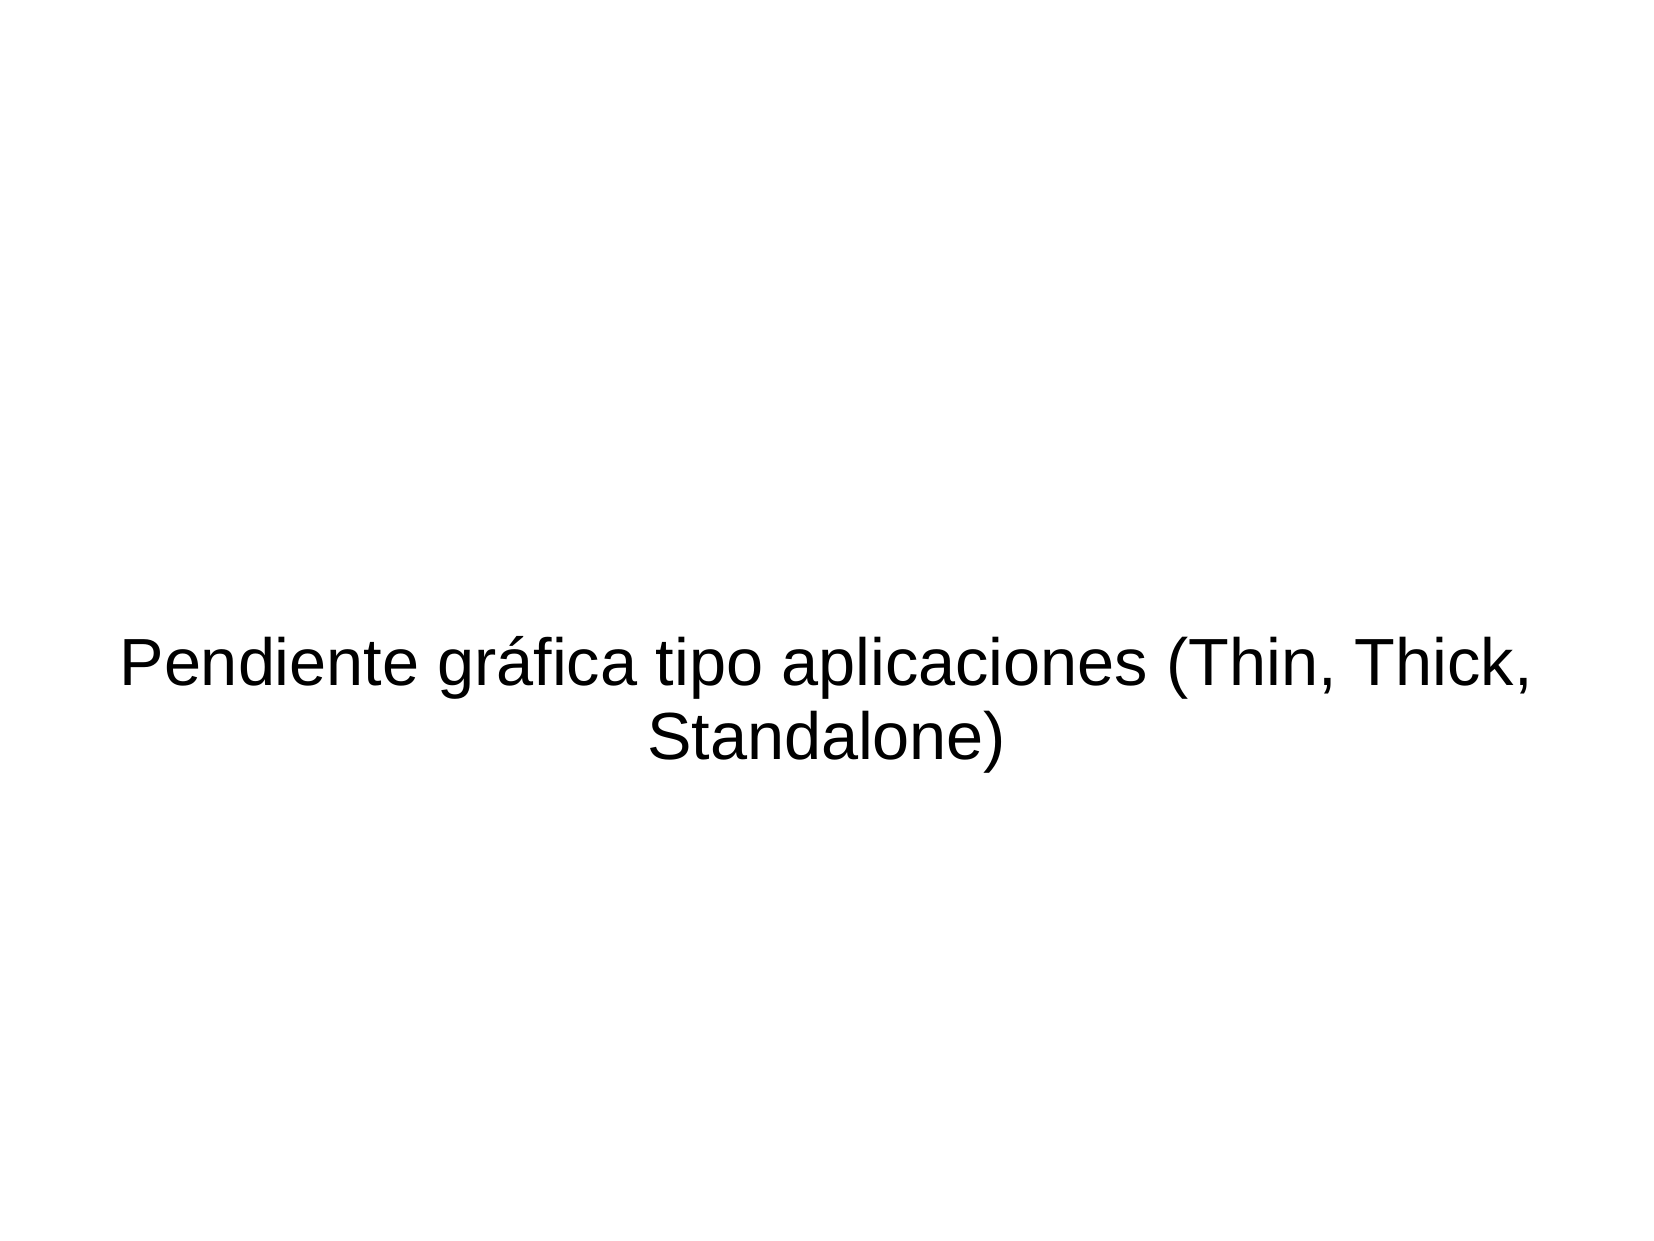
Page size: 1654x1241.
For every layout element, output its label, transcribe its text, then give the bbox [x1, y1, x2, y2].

subtitle Pendiente gráfica tipo aplicaciones (Thin, Thick, Standalone) [82, 290, 1571, 1109]
